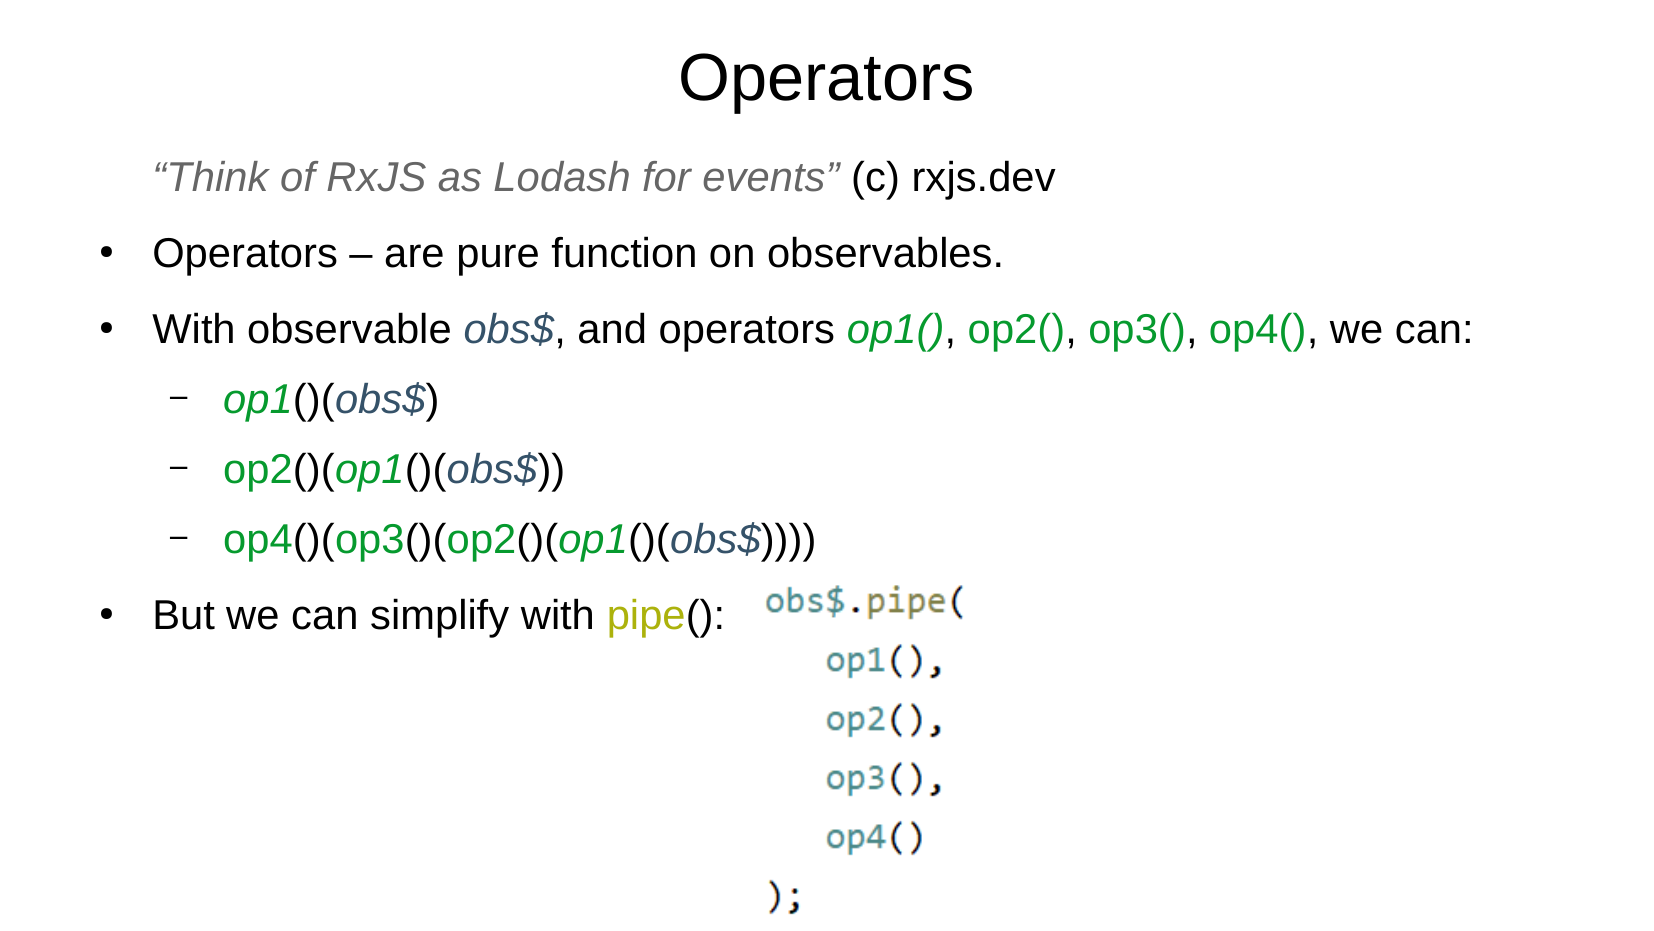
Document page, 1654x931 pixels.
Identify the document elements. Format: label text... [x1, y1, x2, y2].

title Operators [82, 37, 1571, 119]
list “Think of RxJS as Lodash for events” (c) rxjs.dev Operators – are pure function on observables. With observable obs$, and operators op1(), op2(), op3(), op4(), we can: op1()(obs$) op2()(op1()(obs$)) op4()(op3()(op2()(op1()(obs$)))) But we can simplify with pipe(): [81, 153, 1570, 839]
picture [755, 839, 1045, 931]
